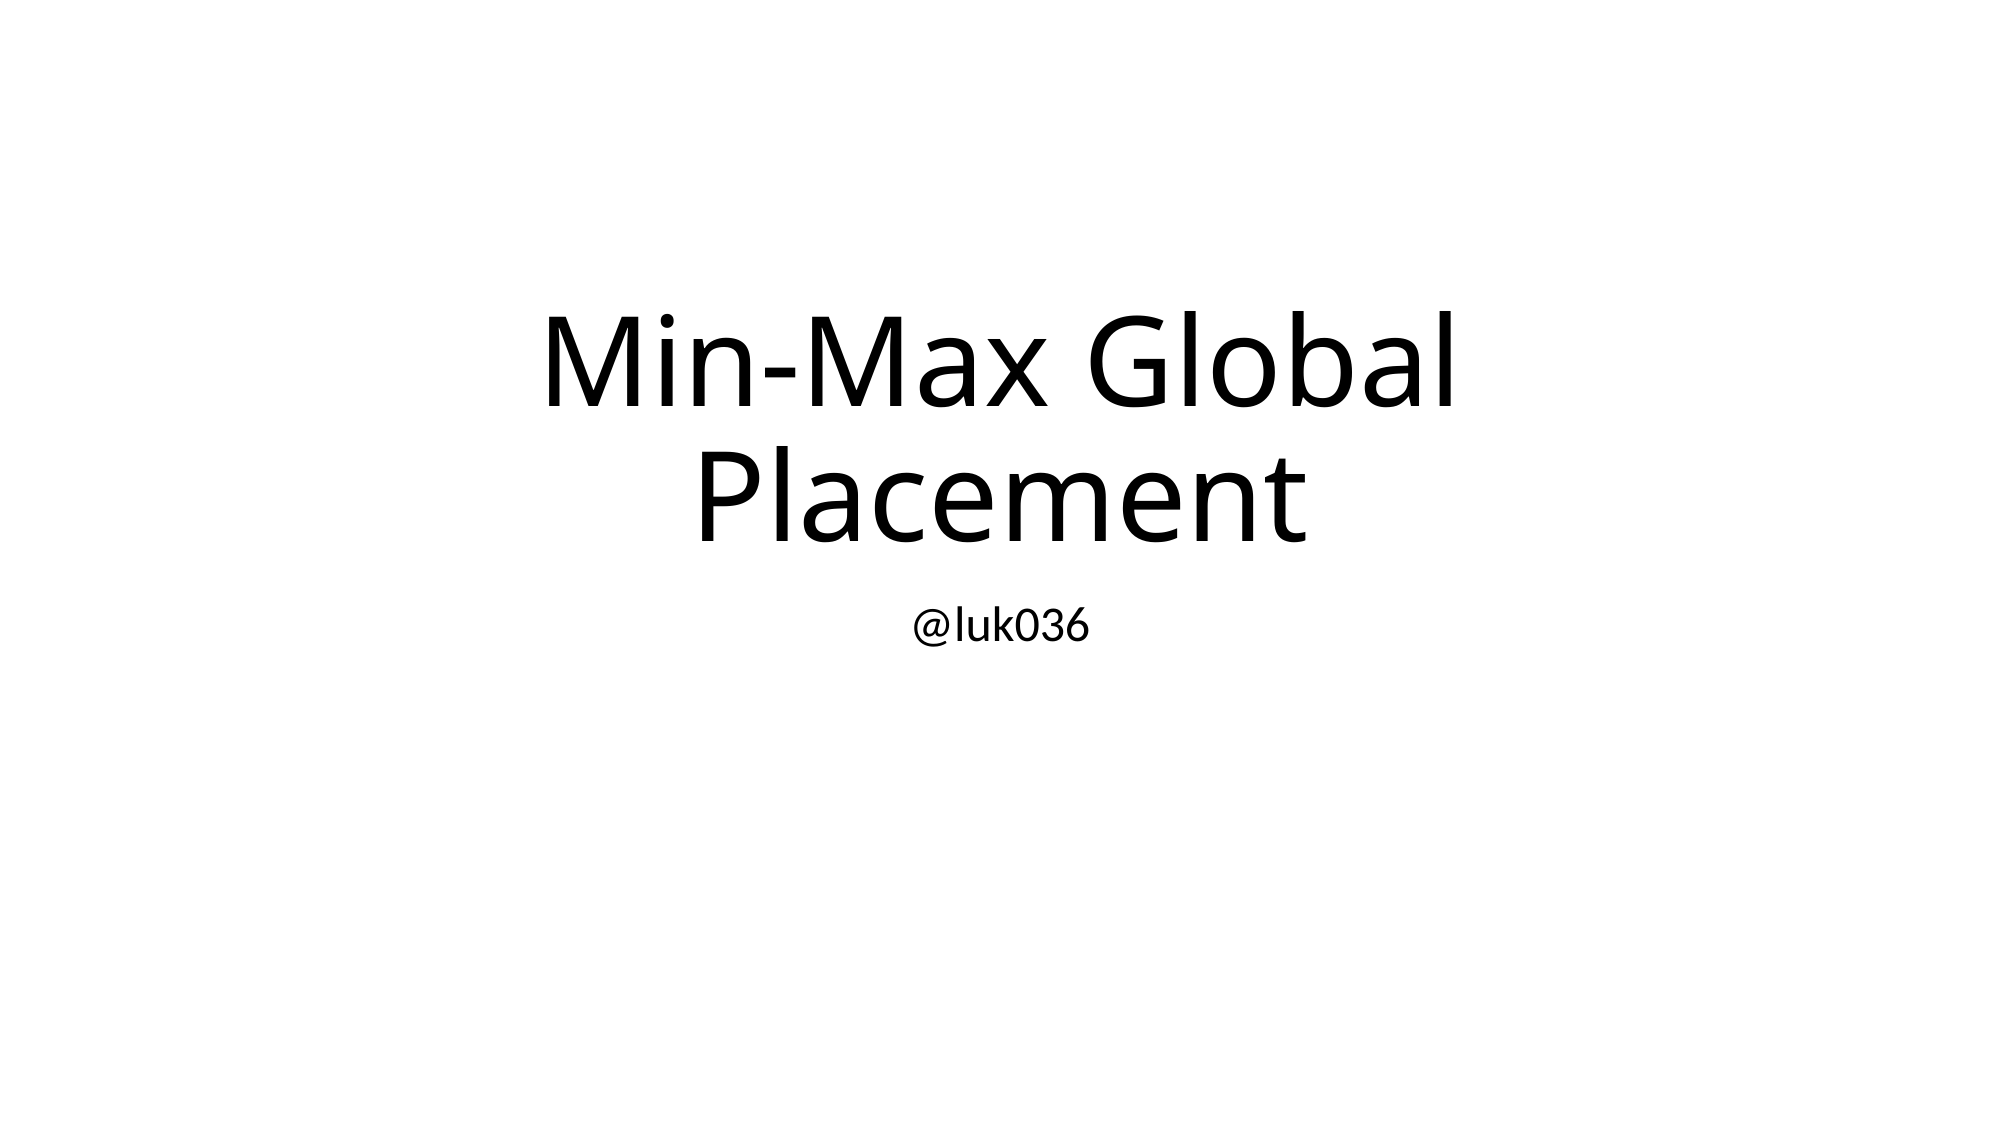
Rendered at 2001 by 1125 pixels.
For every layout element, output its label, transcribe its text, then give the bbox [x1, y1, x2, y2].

subtitle @luk036 [249, 590, 1750, 863]
title Min-Max Global Placement [249, 184, 1750, 576]
